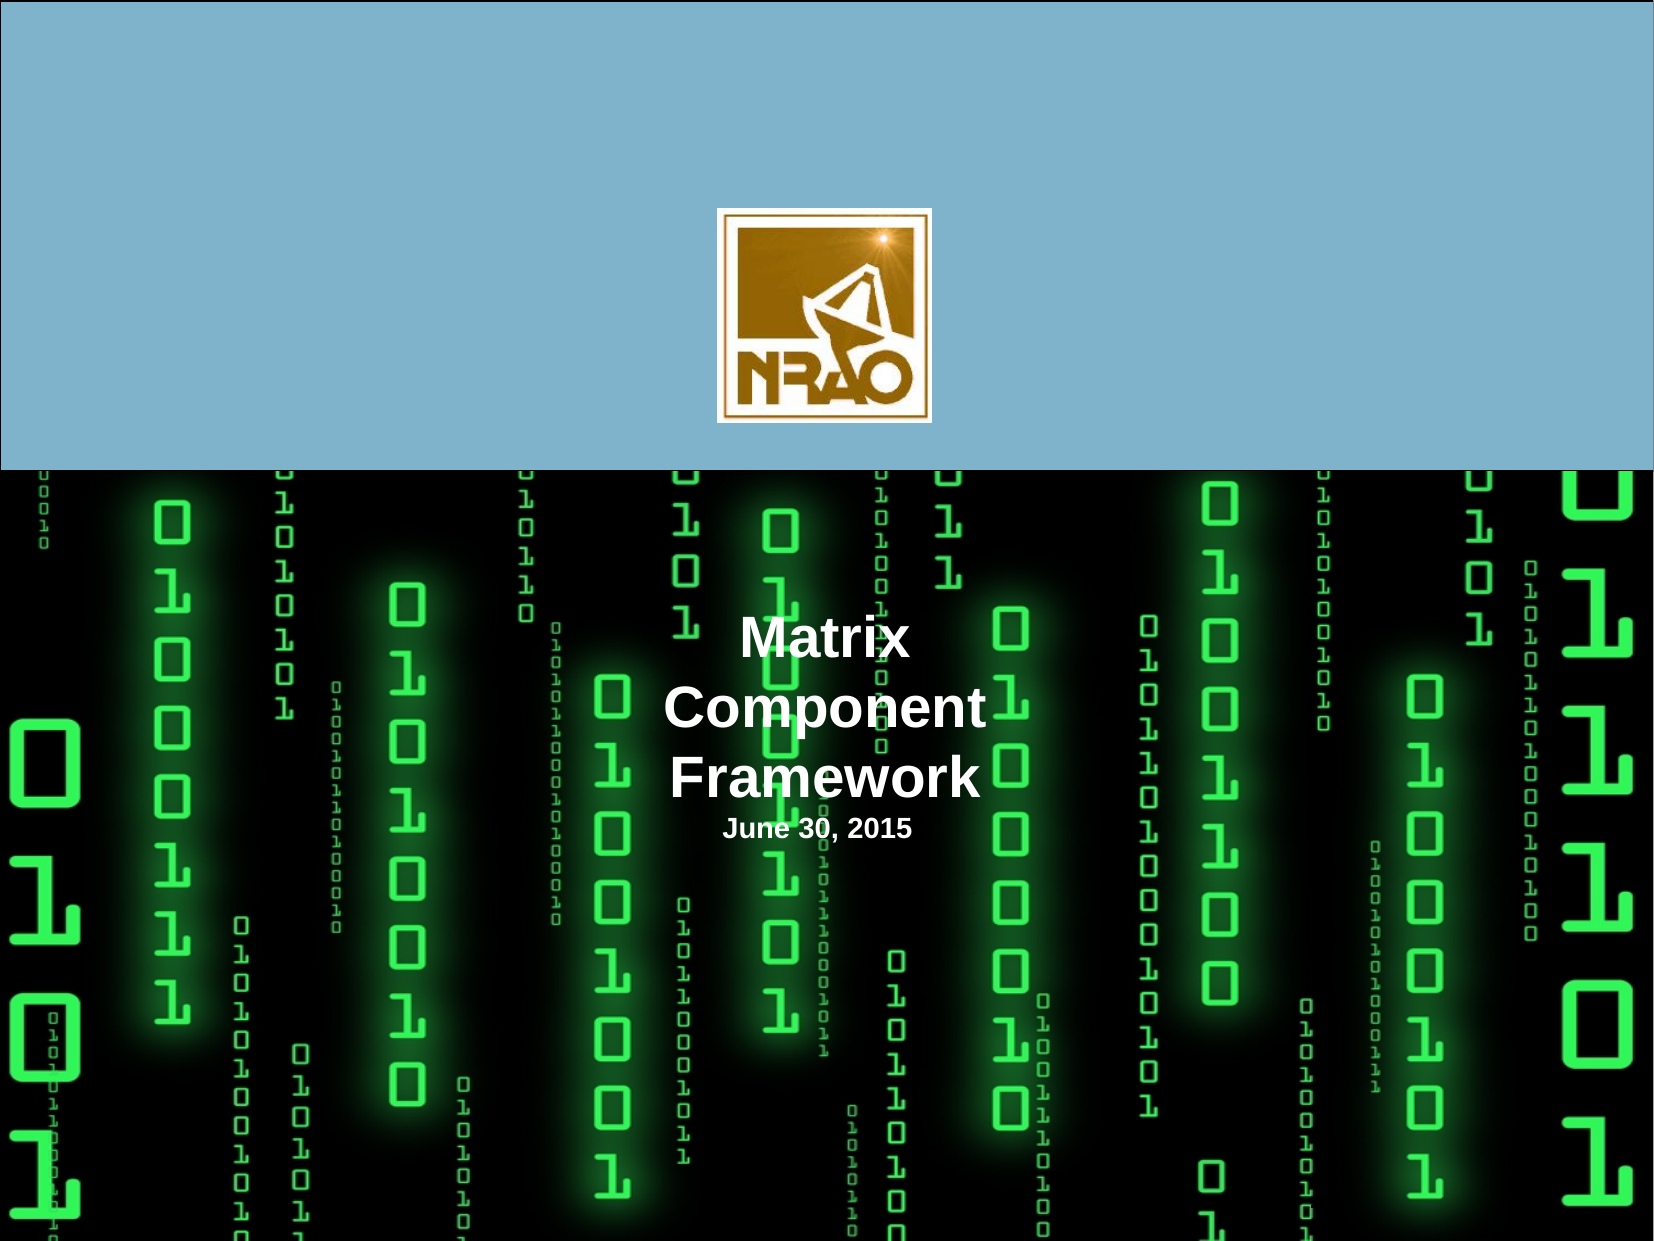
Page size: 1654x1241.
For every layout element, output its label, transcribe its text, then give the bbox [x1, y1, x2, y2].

text_box <number> [1292, 1143, 1635, 1225]
text_box Matrix Component Framework‏ June 30, 20155 [649, 521, 1003, 852]
picture [0, 471, 1654, 1241]
text_box [0, 1, 1654, 471]
picture [717, 208, 932, 423]
